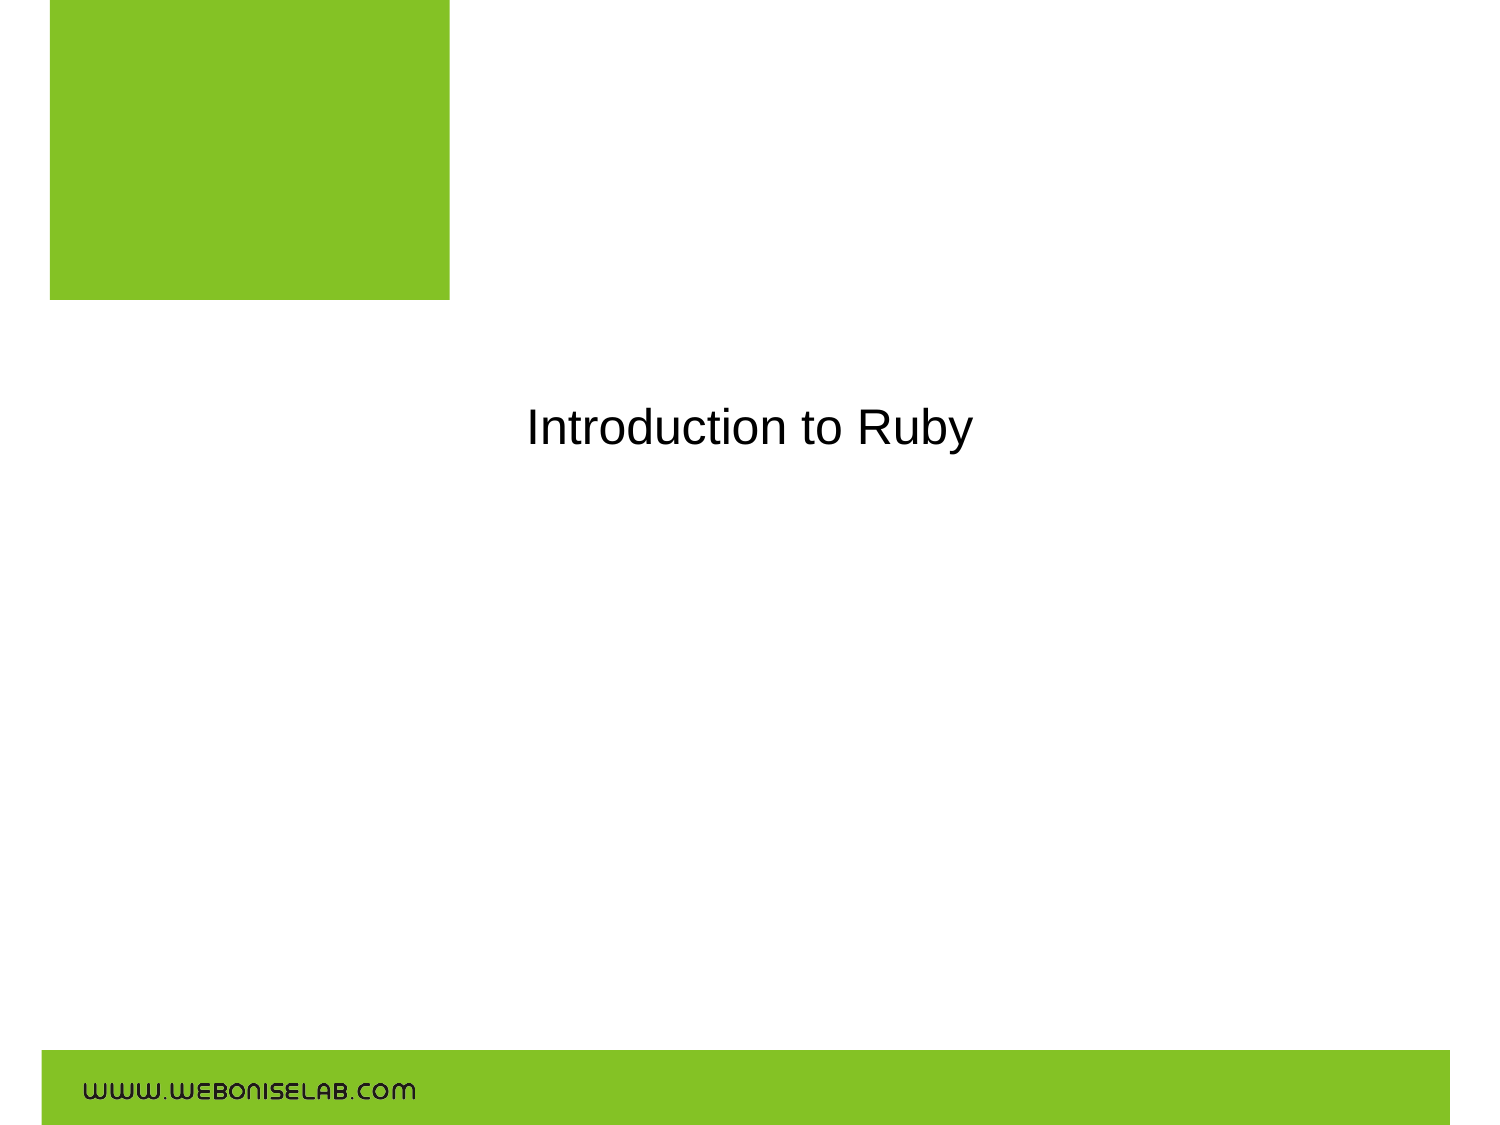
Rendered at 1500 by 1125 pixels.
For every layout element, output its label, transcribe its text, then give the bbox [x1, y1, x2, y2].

title Introduction to Ruby [112, 275, 1388, 576]
picture [83, 1083, 415, 1100]
